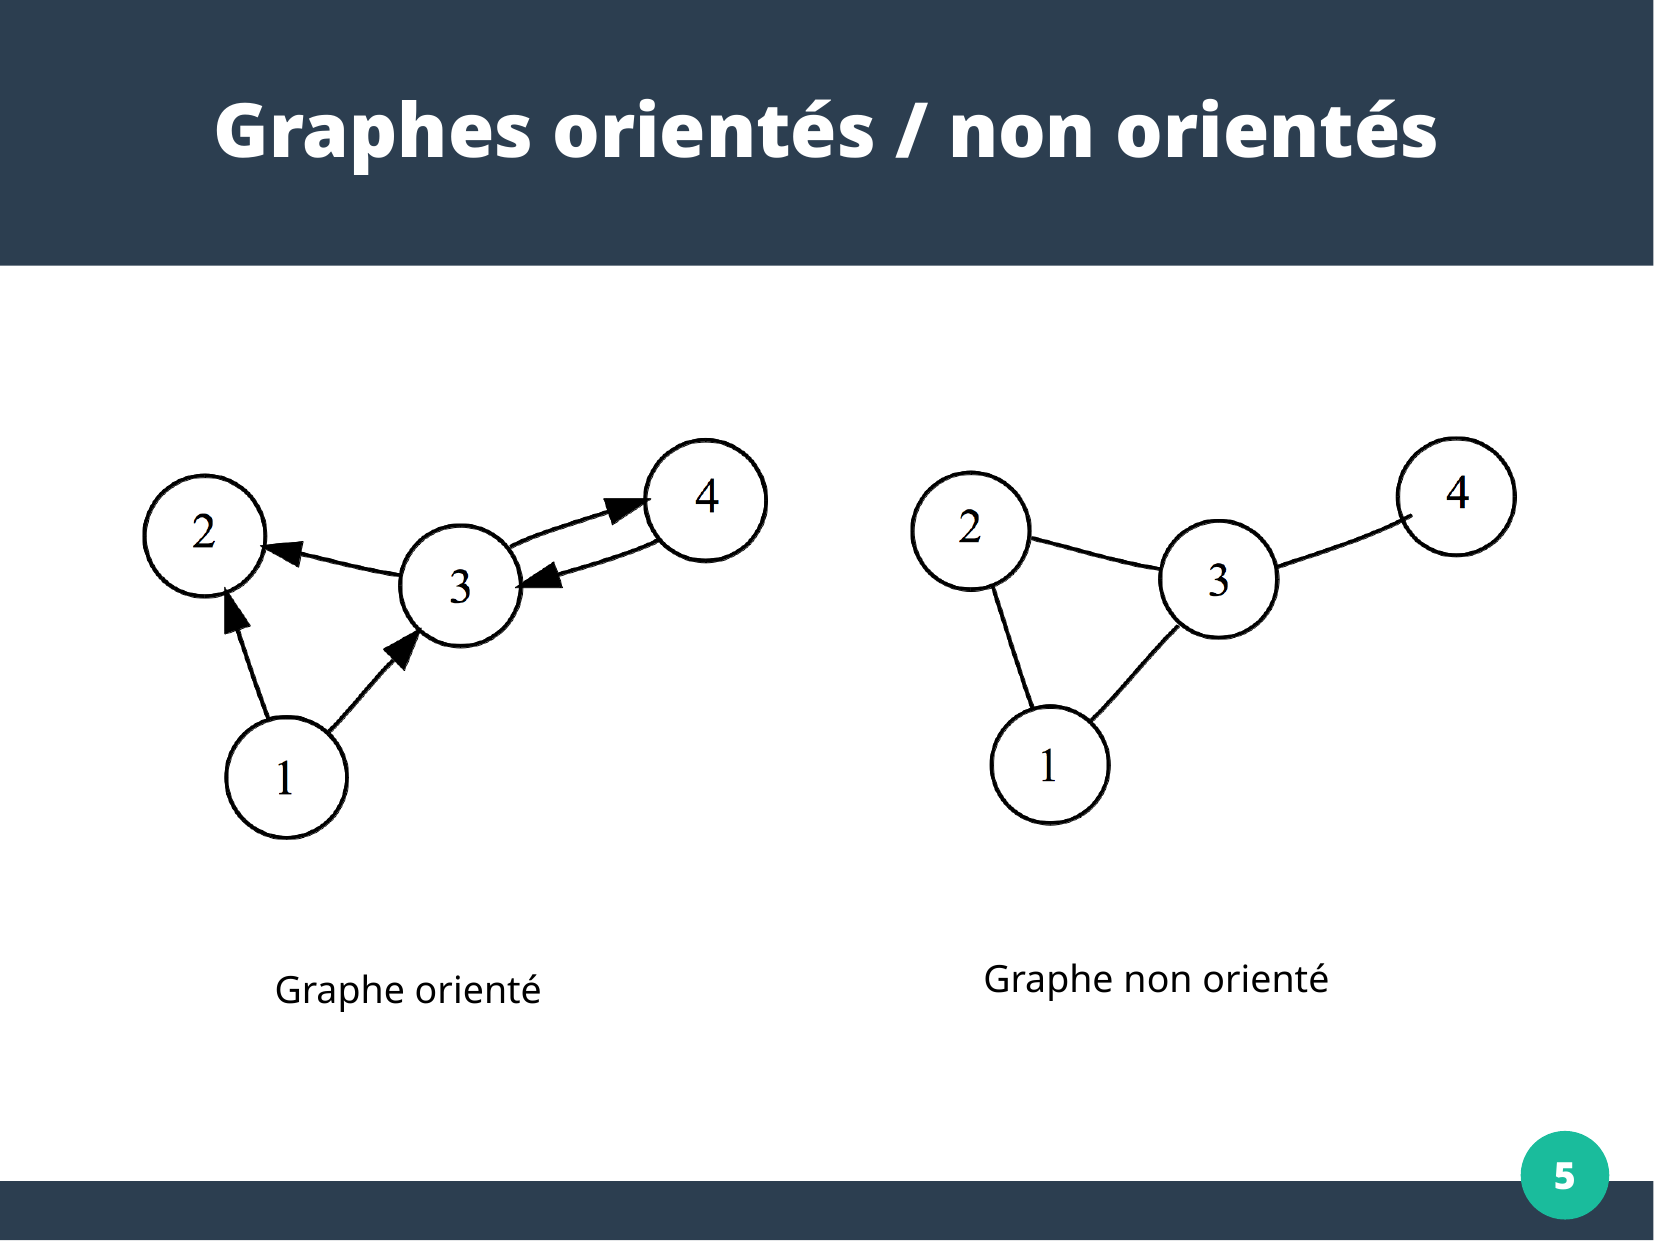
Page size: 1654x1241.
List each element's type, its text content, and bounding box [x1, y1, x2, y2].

picture [127, 425, 780, 852]
title Graphes orientés / non orientés [59, 49, 1595, 207]
picture [897, 425, 1524, 832]
text_box Graphe non orienté [968, 944, 1371, 1035]
text_box Graphe orienté [259, 956, 579, 1022]
